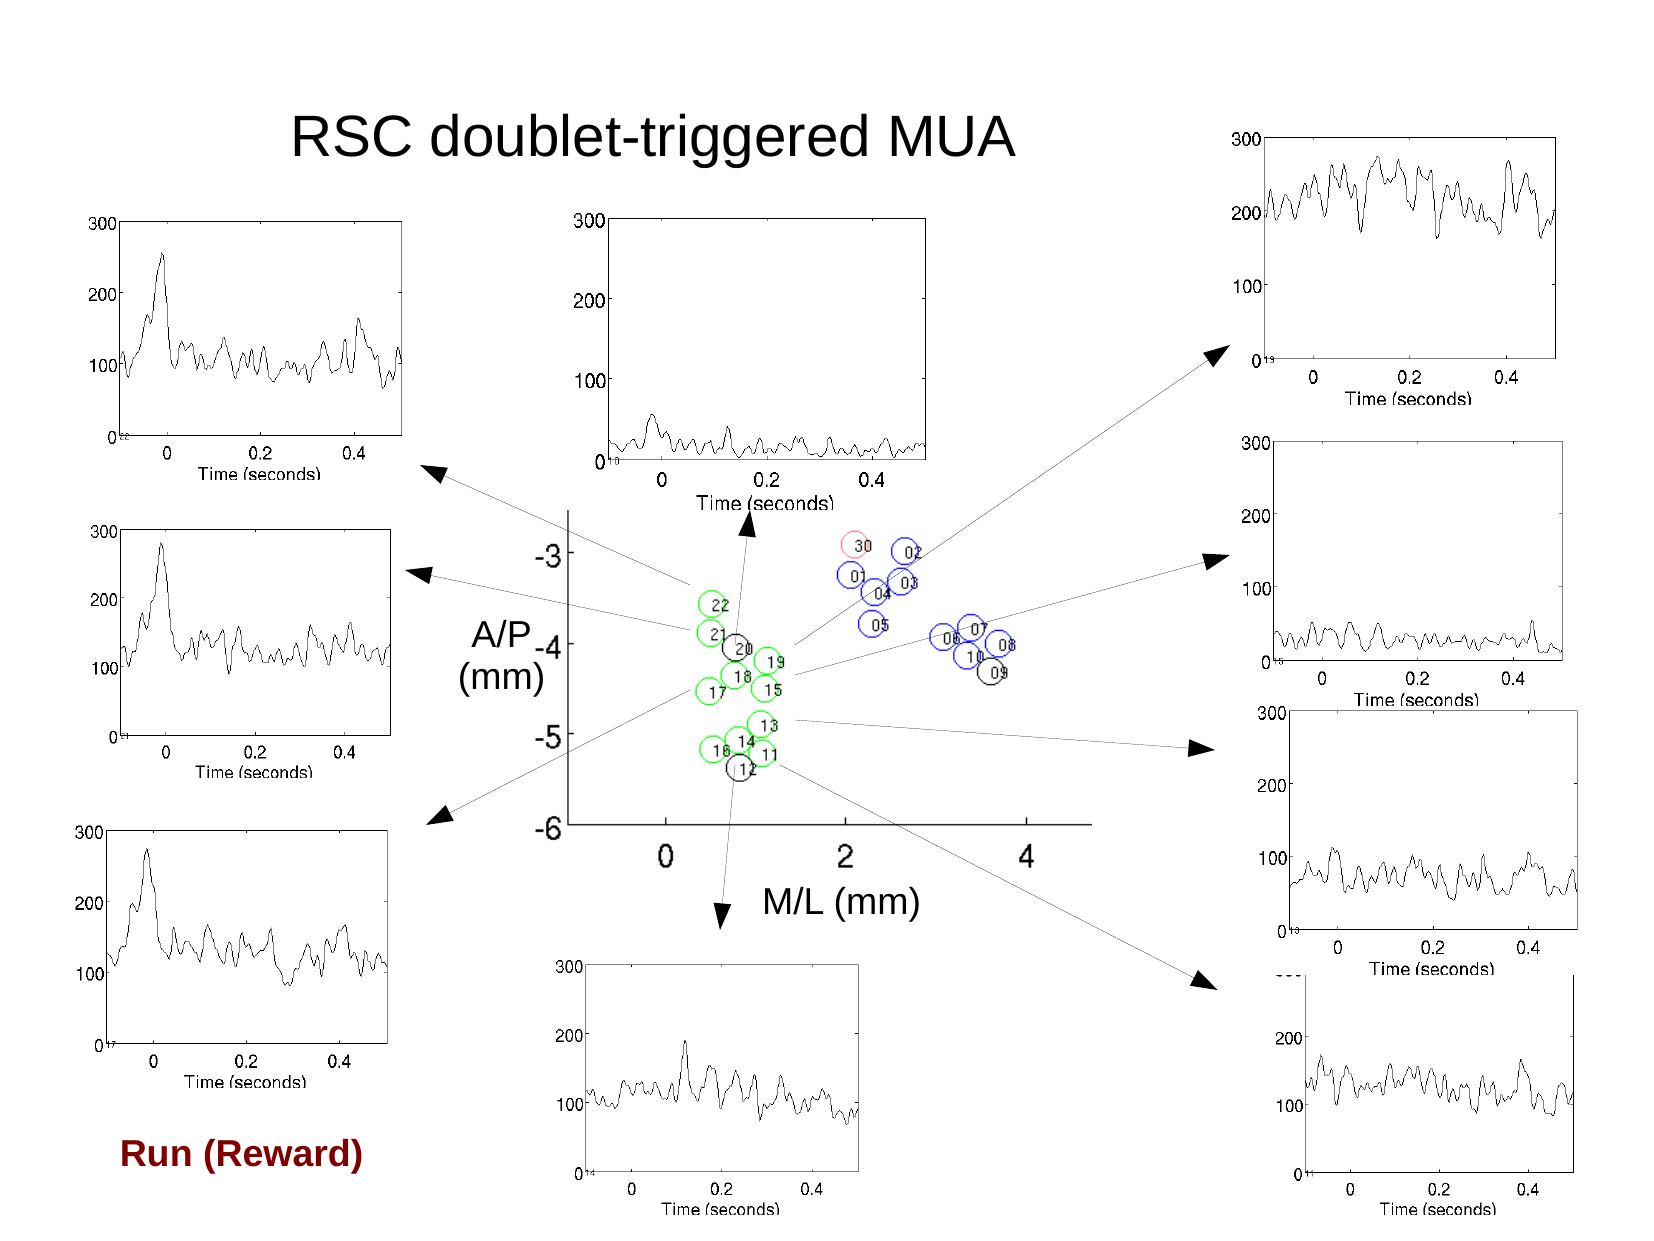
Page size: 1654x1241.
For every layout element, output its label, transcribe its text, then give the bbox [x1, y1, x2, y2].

picture [540, 944, 891, 1216]
text_box M/L (mm) [747, 873, 940, 931]
picture [72, 200, 436, 481]
text_box Run (Reward) [105, 1125, 379, 1182]
picture [1215, 115, 1591, 406]
picture [521, 194, 1092, 886]
text_box A/P (mm) [443, 606, 561, 706]
picture [1225, 419, 1612, 1216]
picture [75, 509, 423, 778]
picture [59, 809, 421, 1088]
title RSC doublet-triggered MUA [0, 32, 1399, 241]
